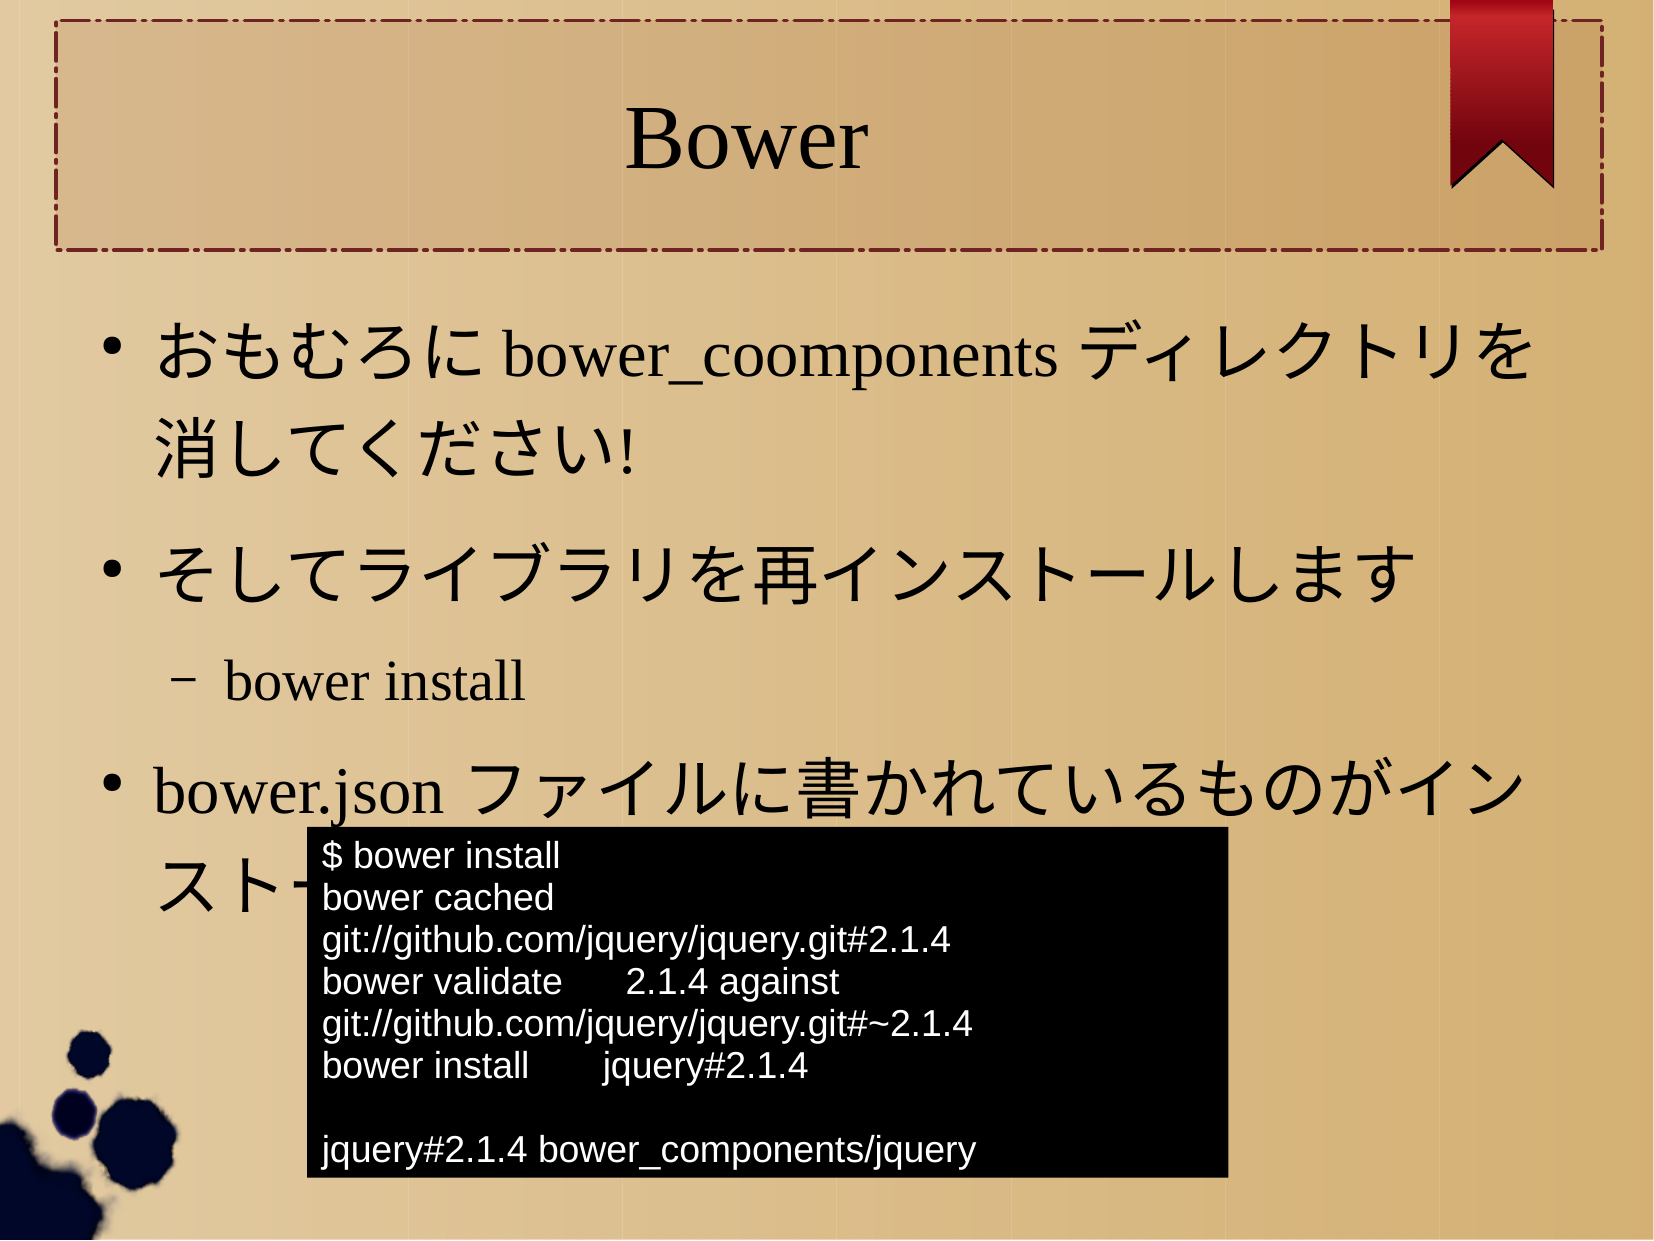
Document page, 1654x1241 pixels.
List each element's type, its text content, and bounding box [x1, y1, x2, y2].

title Bower [82, 47, 1412, 229]
list おもむろに bower_coomponents ディレクトリを消してください! そしてライブラリを再インストールします bower install bower.json ファイルに書かれているものがインストールされる [82, 299, 1571, 1019]
text_box $ bower install bower cached git://github.com/jquery/jquery.git#2.1.4 bower validate 2.1.4 against git://github.com/jquery/jquery.git#~2.1.4 bower install jquery#2.1.4 jquery#2.1.4 bower_components/jquery [307, 826, 1229, 1174]
